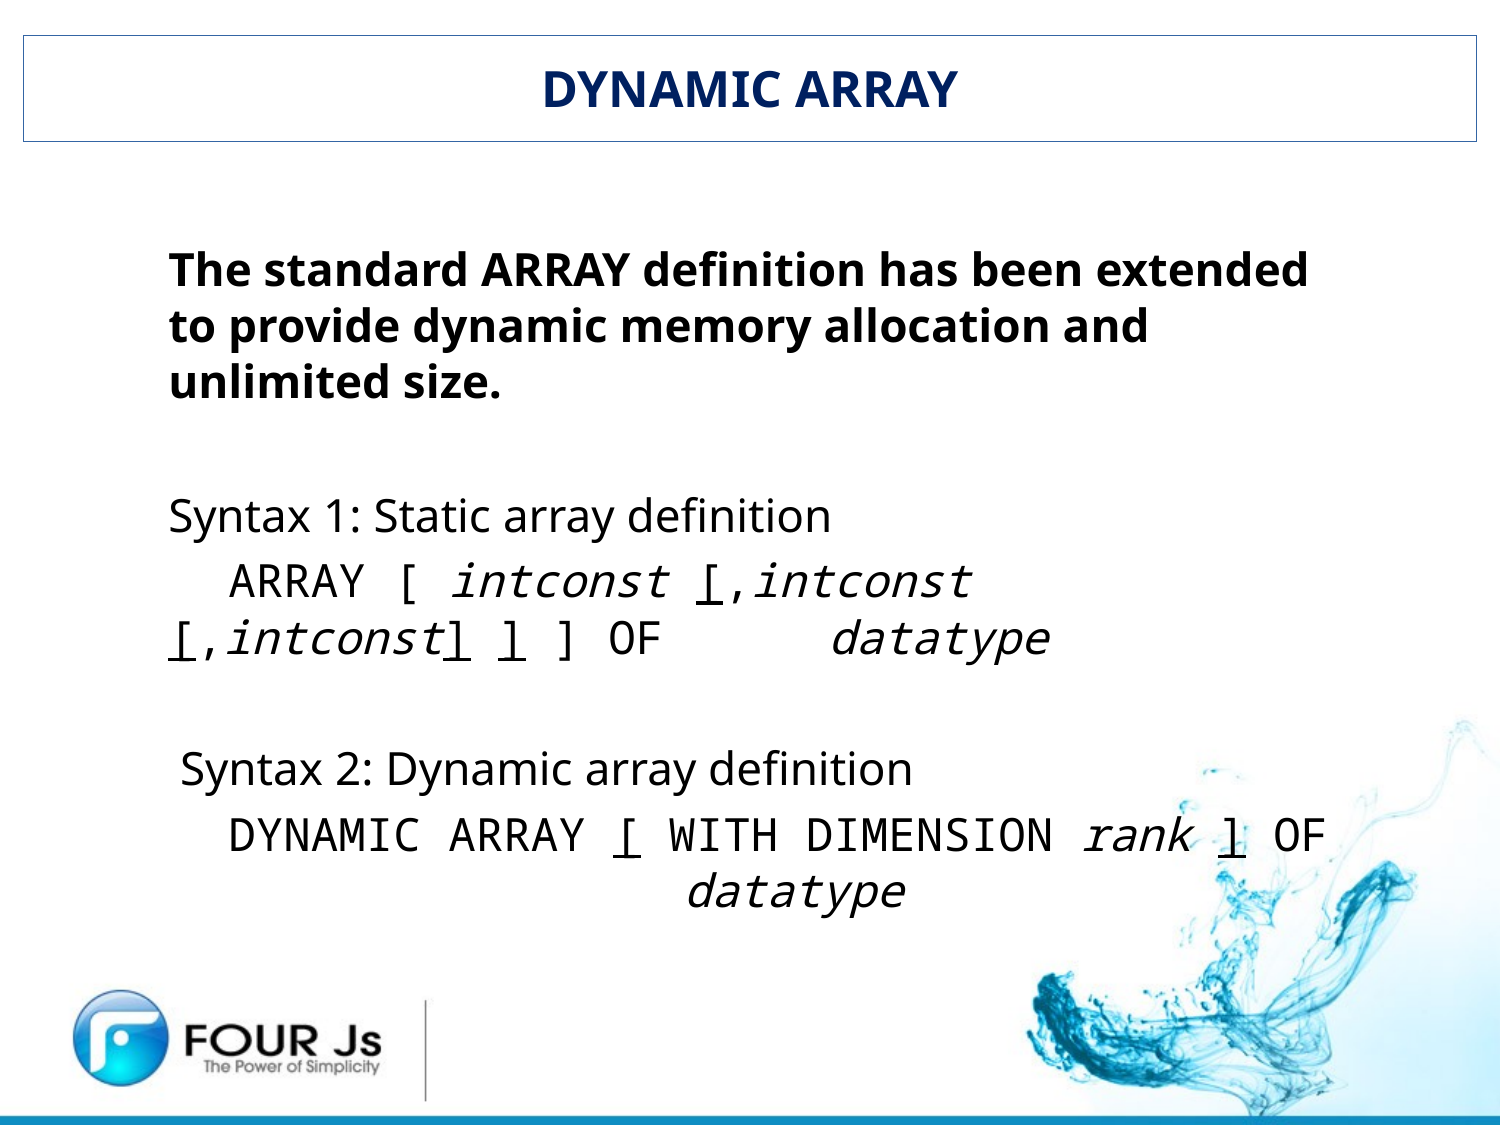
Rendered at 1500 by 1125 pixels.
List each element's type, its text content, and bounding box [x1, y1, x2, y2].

text_box The standard ARRAY definition has been extended to provide dynamic memory allocation and unlimited size. Syntax 1: Static array definition ARRAY [ intconst [,intconst [,intconst] ] ] OF datatype Syntax 2: Dynamic array definition DYNAMIC ARRAY [ WITH DIMENSION rank ] OF datatype [153, 234, 1371, 945]
picture [0, 0, 1500, 1122]
title DYNAMIC ARRAY [23, 35, 1477, 142]
